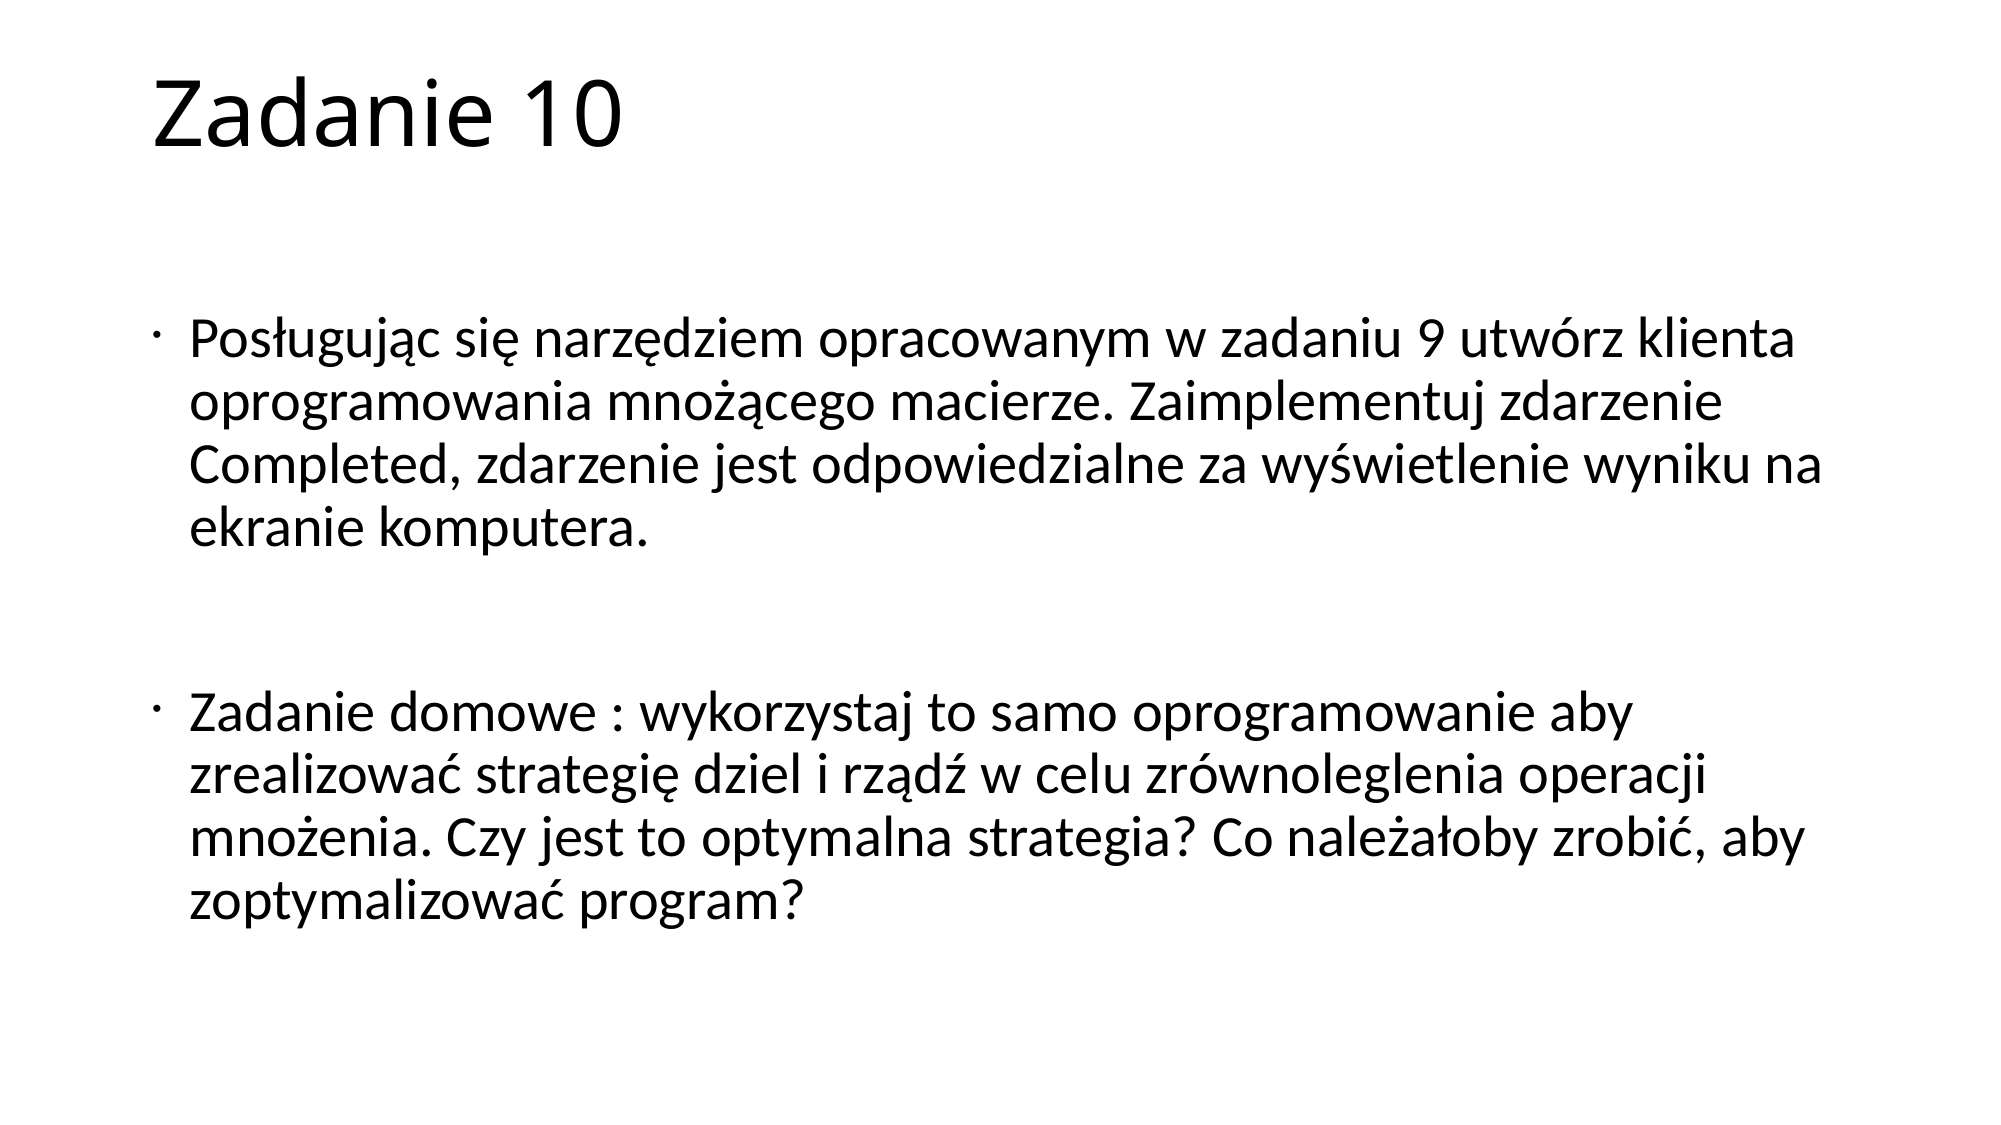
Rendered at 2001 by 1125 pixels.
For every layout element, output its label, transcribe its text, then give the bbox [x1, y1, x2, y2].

title Zadanie 10 [137, 59, 1863, 278]
list Posługując się narzędziem opracowanym w zadaniu 9 utwórz klienta oprogramowania mnożącego macierze. Zaimplementuj zdarzenie Completed, zdarzenie jest odpowiedzialne za wyświetlenie wyniku na ekranie komputera. Zadanie domowe : wykorzystaj to samo oprogramowanie aby zrealizować strategię dziel i rządź w celu zrównoleglenia operacji mnożenia. Czy jest to optymalna strategia? Co należałoby zrobić, aby zoptymalizować program? [137, 299, 1863, 1014]
